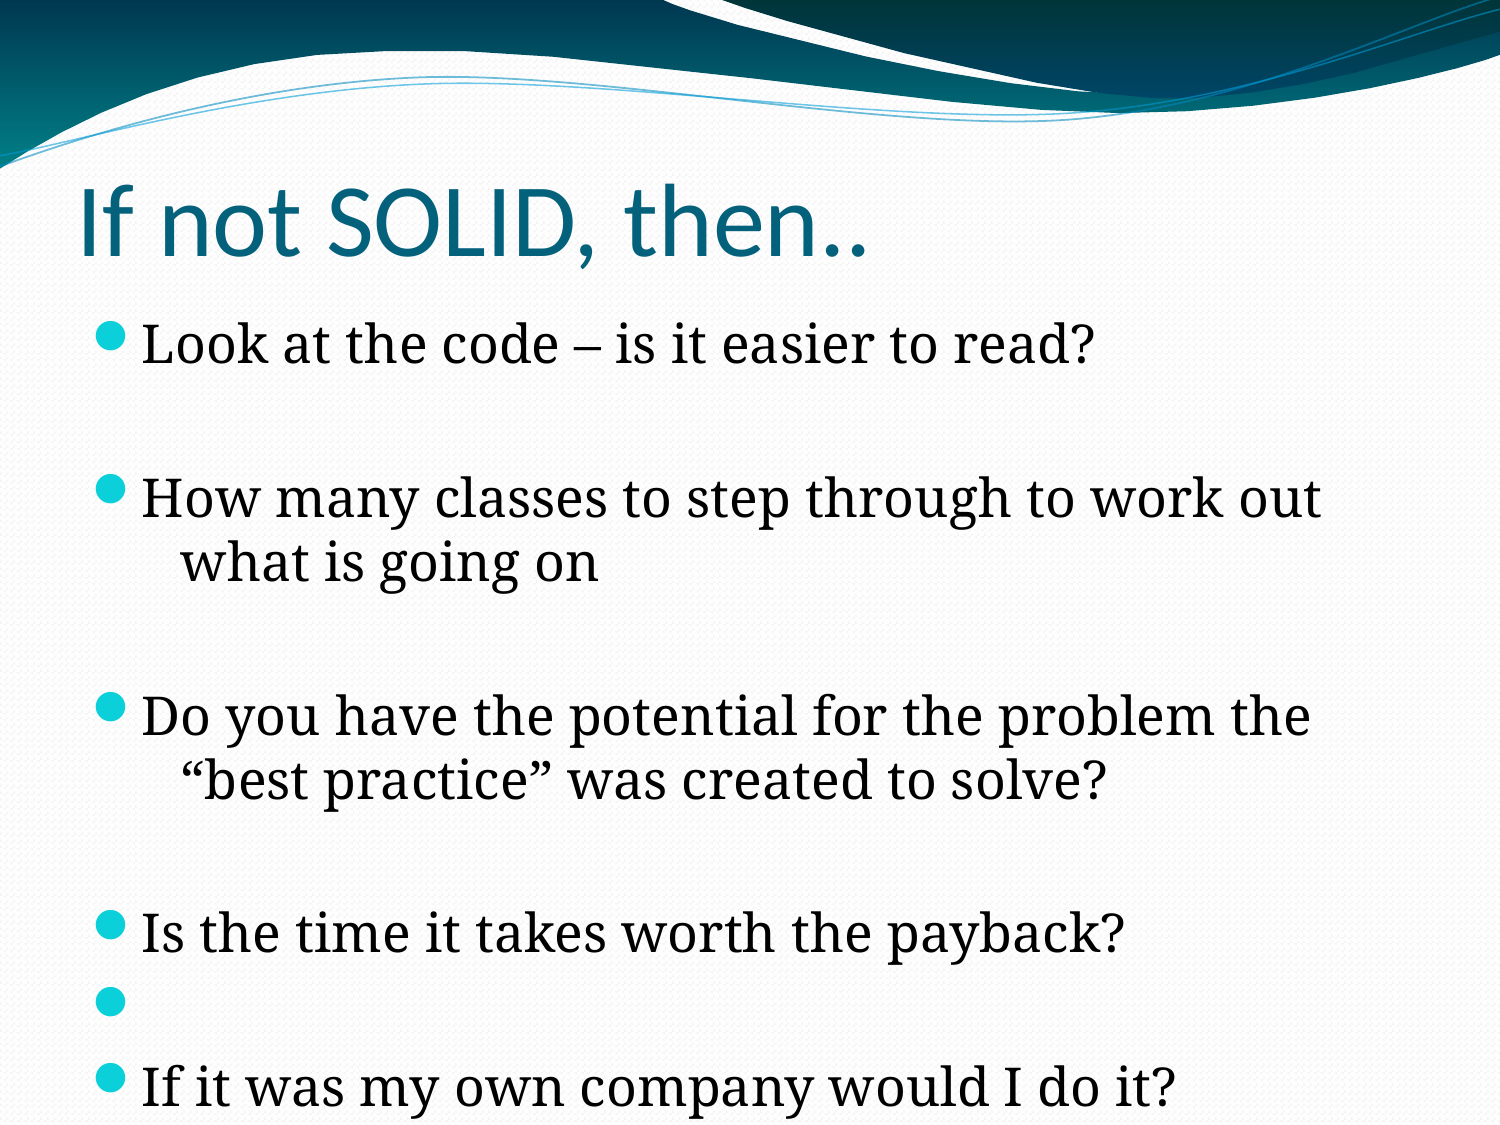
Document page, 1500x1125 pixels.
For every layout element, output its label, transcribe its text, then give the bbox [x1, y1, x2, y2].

list Look at the code – is it easier to read? How many classes to step through to work out what is going on Do you have the potential for the problem the “best practice” was created to solve? Is the time it takes worth the payback? If it was my own company would I do it? [76, 302, 1427, 1125]
title If not SOLID, then.. [76, 90, 1427, 278]
